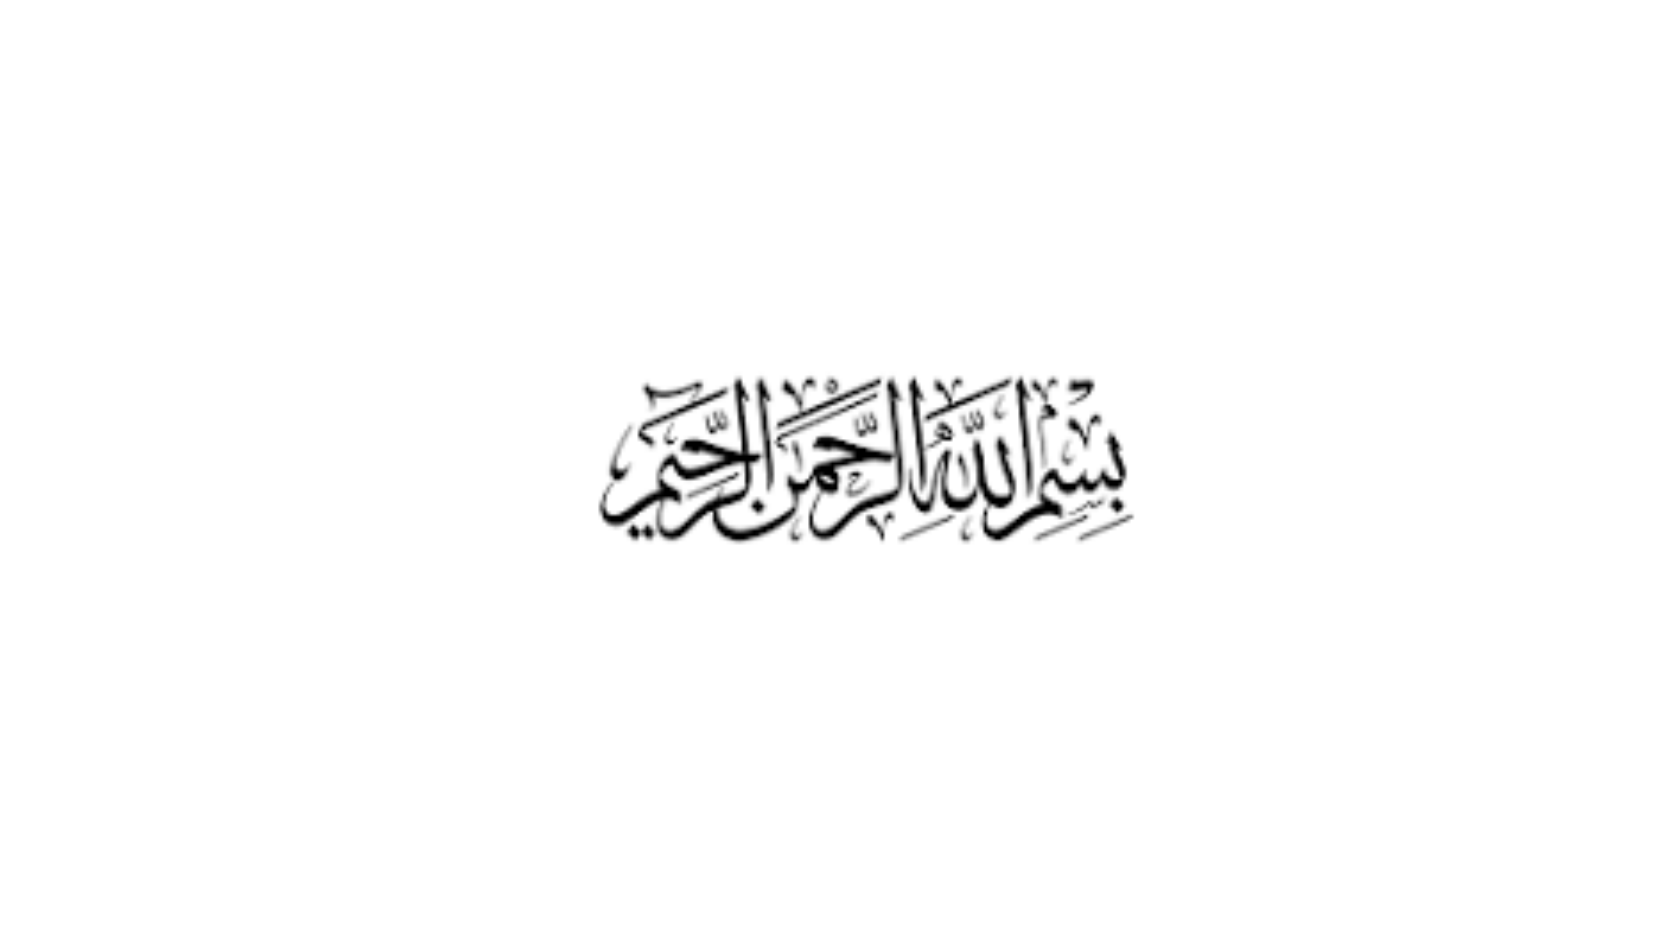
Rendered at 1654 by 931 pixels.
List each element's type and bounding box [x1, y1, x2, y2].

picture [501, 118, 1227, 801]
